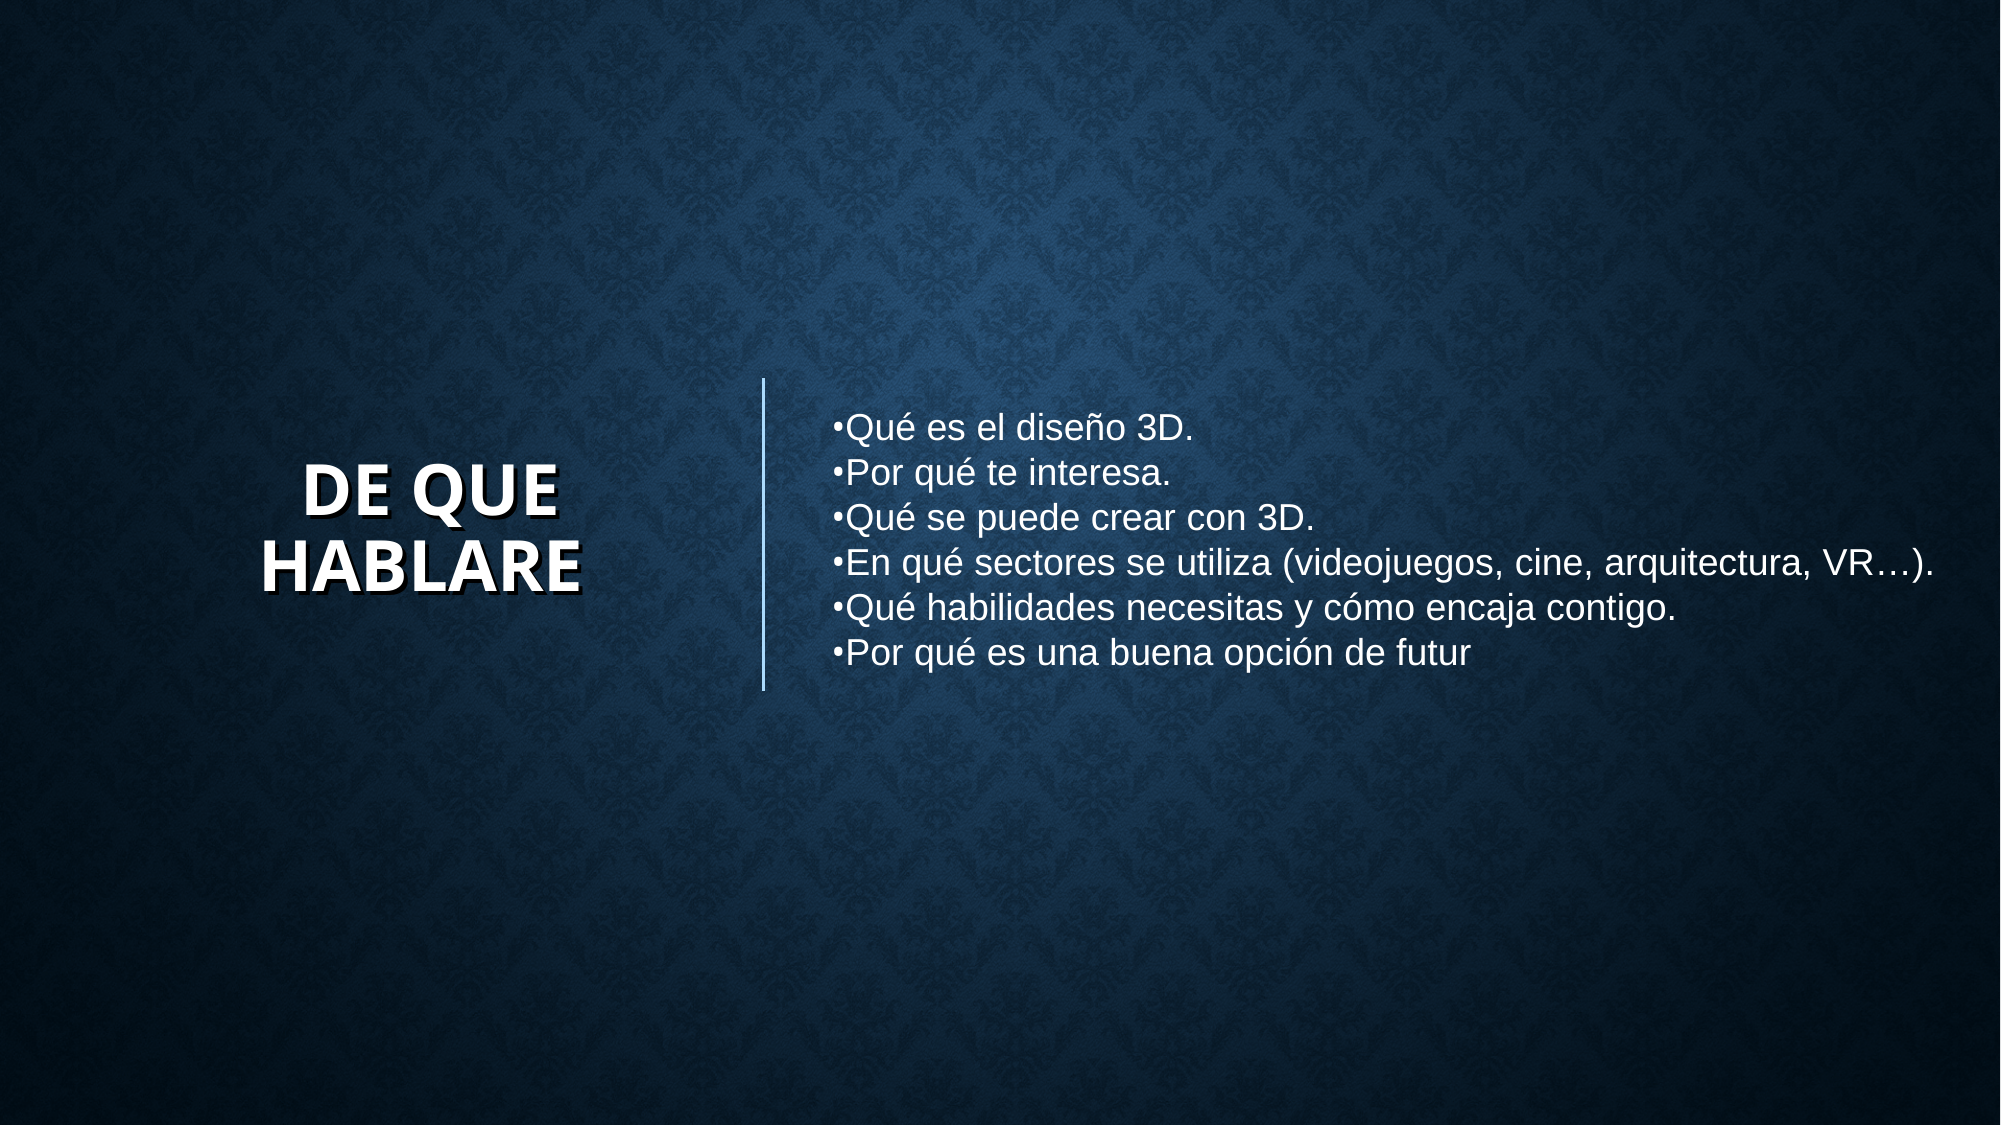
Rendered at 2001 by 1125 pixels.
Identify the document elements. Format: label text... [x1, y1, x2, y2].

title De que hablare [149, 152, 711, 910]
list Qué es el diseño 3D. Por qué te interesa. Qué se puede crear con 3D. En qué sectores se utiliza (videojuegos, cine, arquitectura, VR…). Qué habilidades necesitas y cómo encaja contigo. Por qué es una buena opción de futur [816, 394, 1963, 682]
text_box [0, 0, 2000, 1125]
